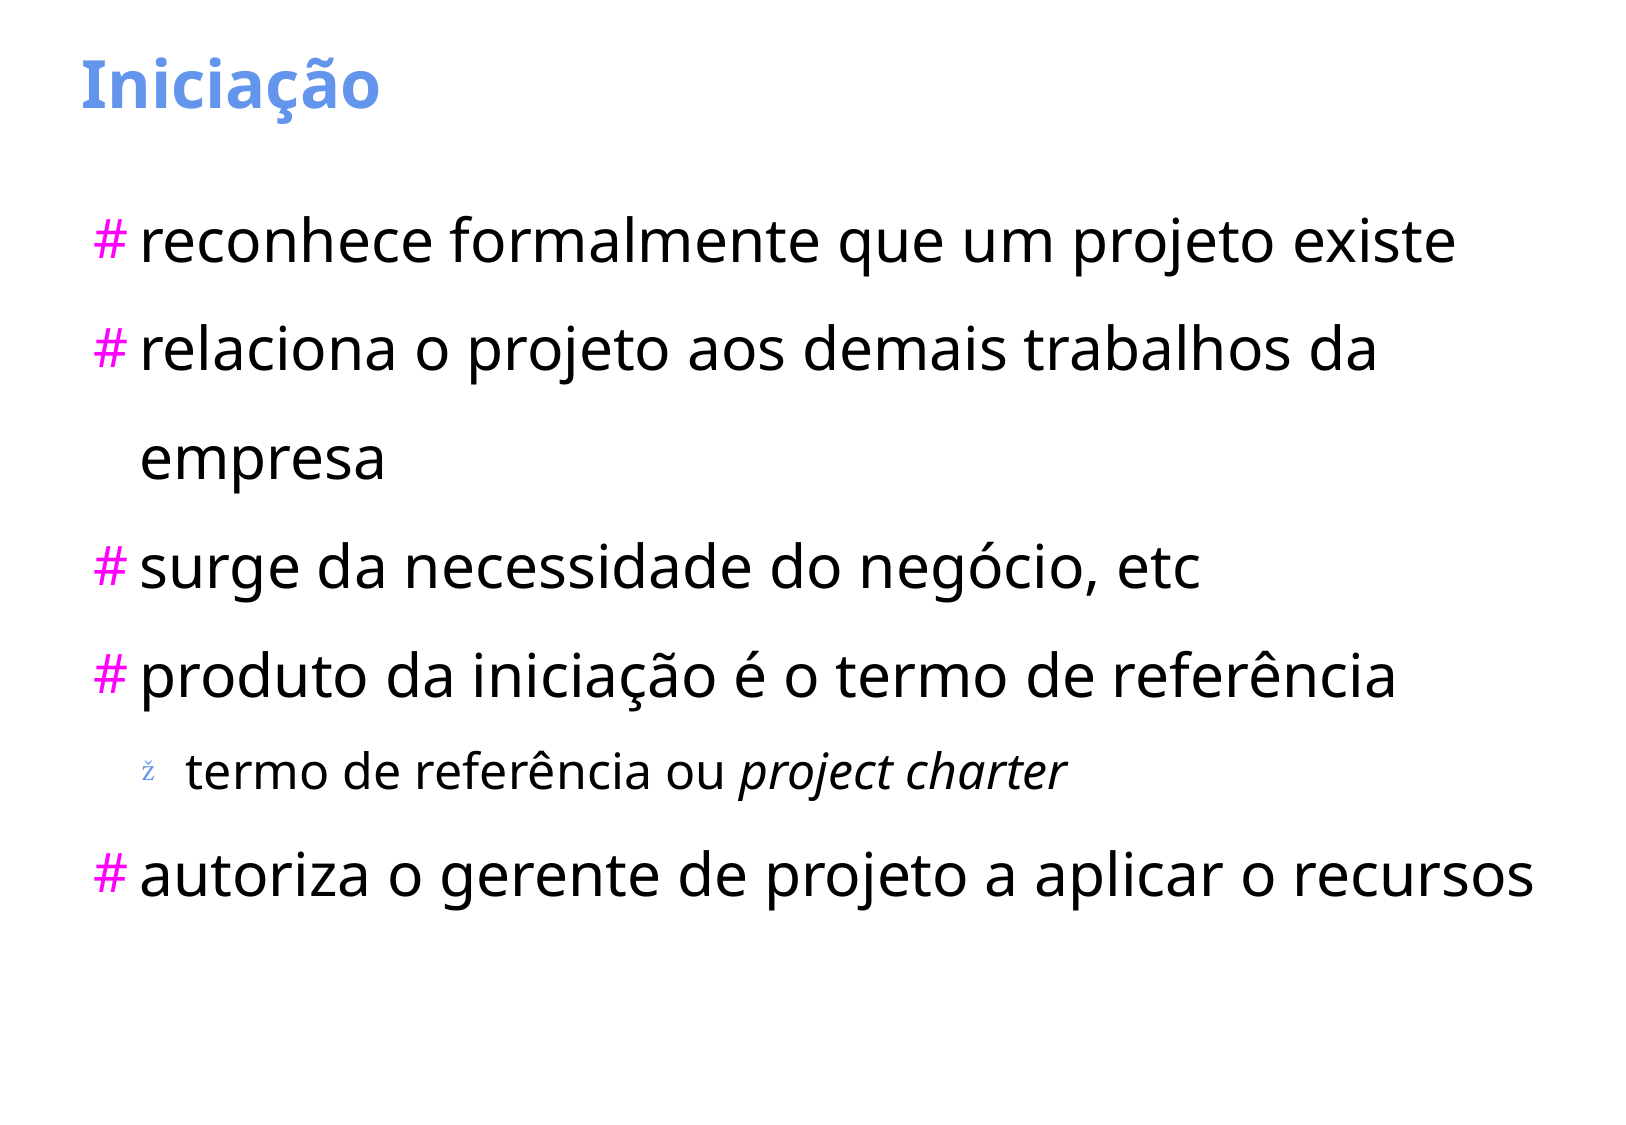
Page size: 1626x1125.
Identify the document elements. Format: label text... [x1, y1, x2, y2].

title Iniciação [81, 41, 1544, 122]
list reconhece formalmente que um projeto existe relaciona o projeto aos demais trabalhos da empresa surge da necessidade do negócio, etc produto da iniciação é o termo de referência termo de referência ou project charter autoriza o gerente de projeto a aplicar o recursos [81, 165, 1544, 1016]
